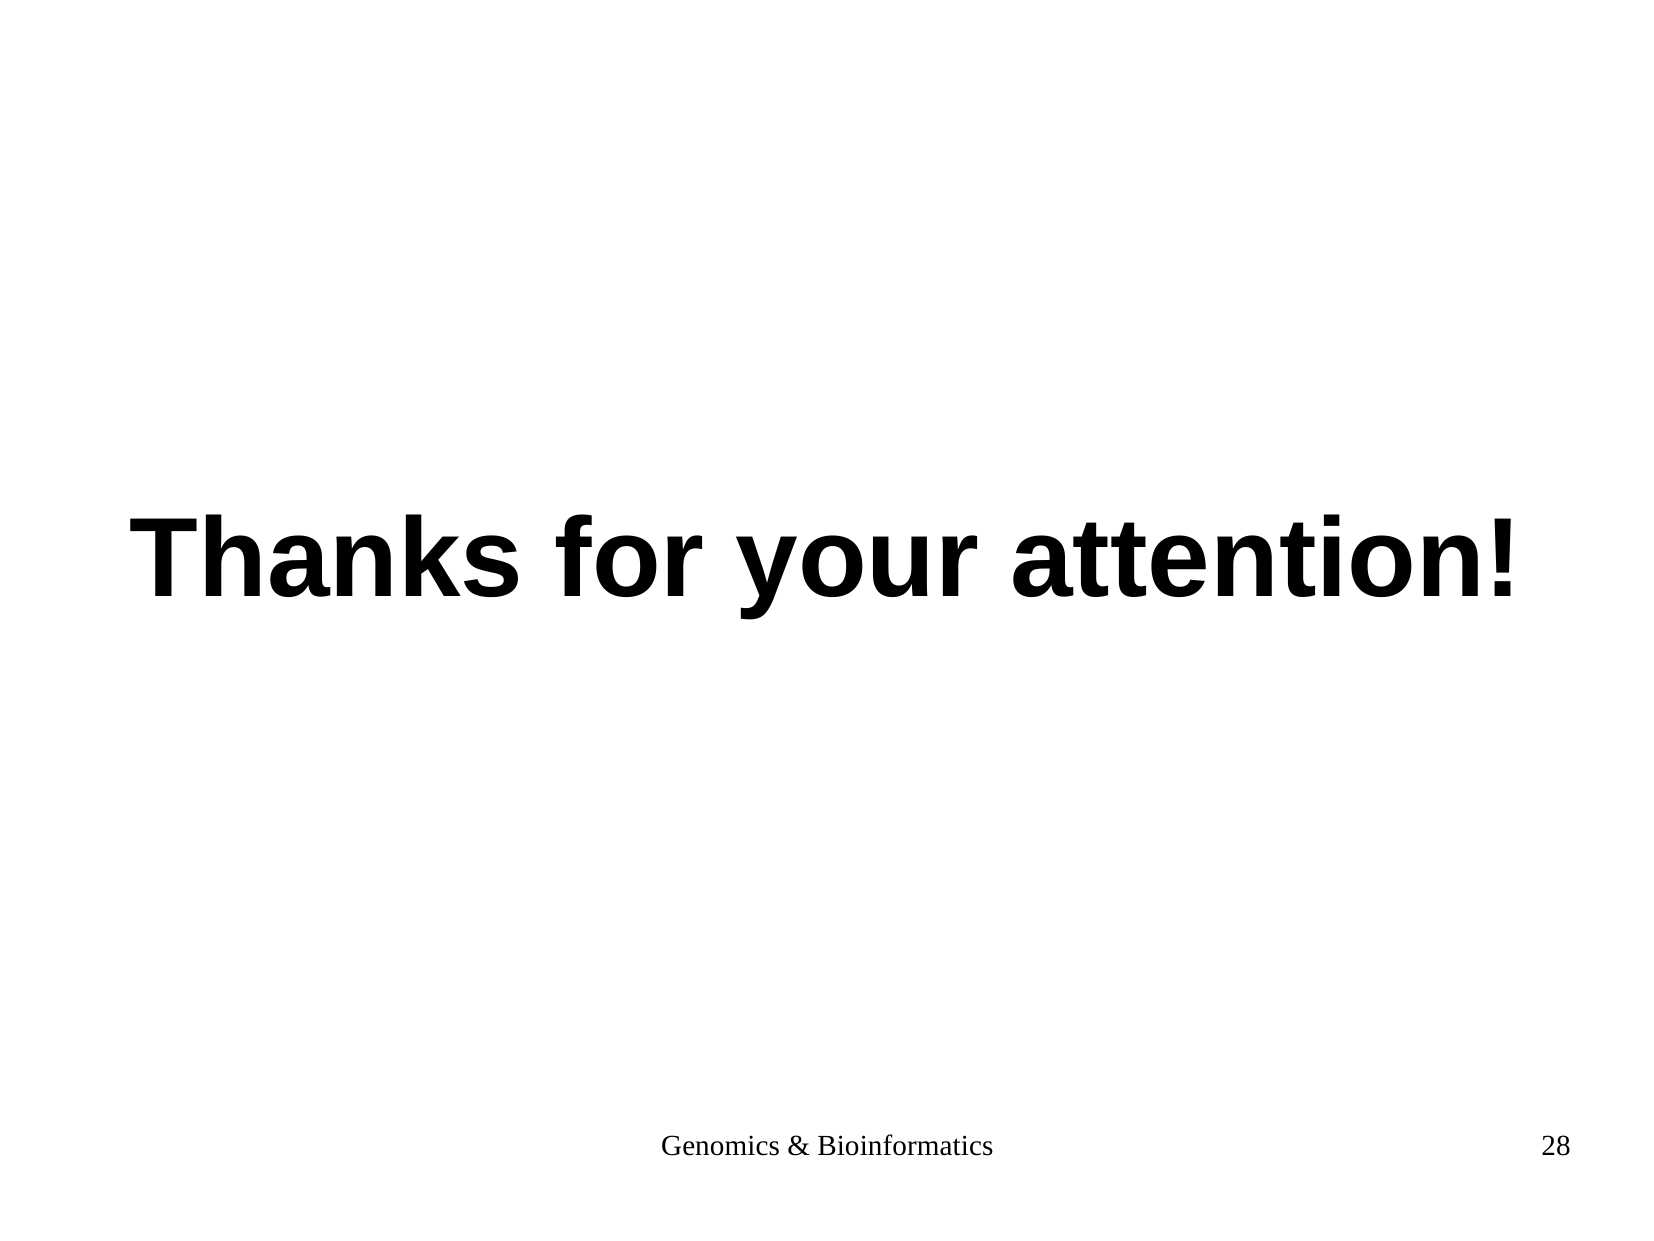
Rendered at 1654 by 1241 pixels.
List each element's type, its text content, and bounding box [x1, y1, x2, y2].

text_box Thanks for your attention! [54, 487, 1600, 628]
